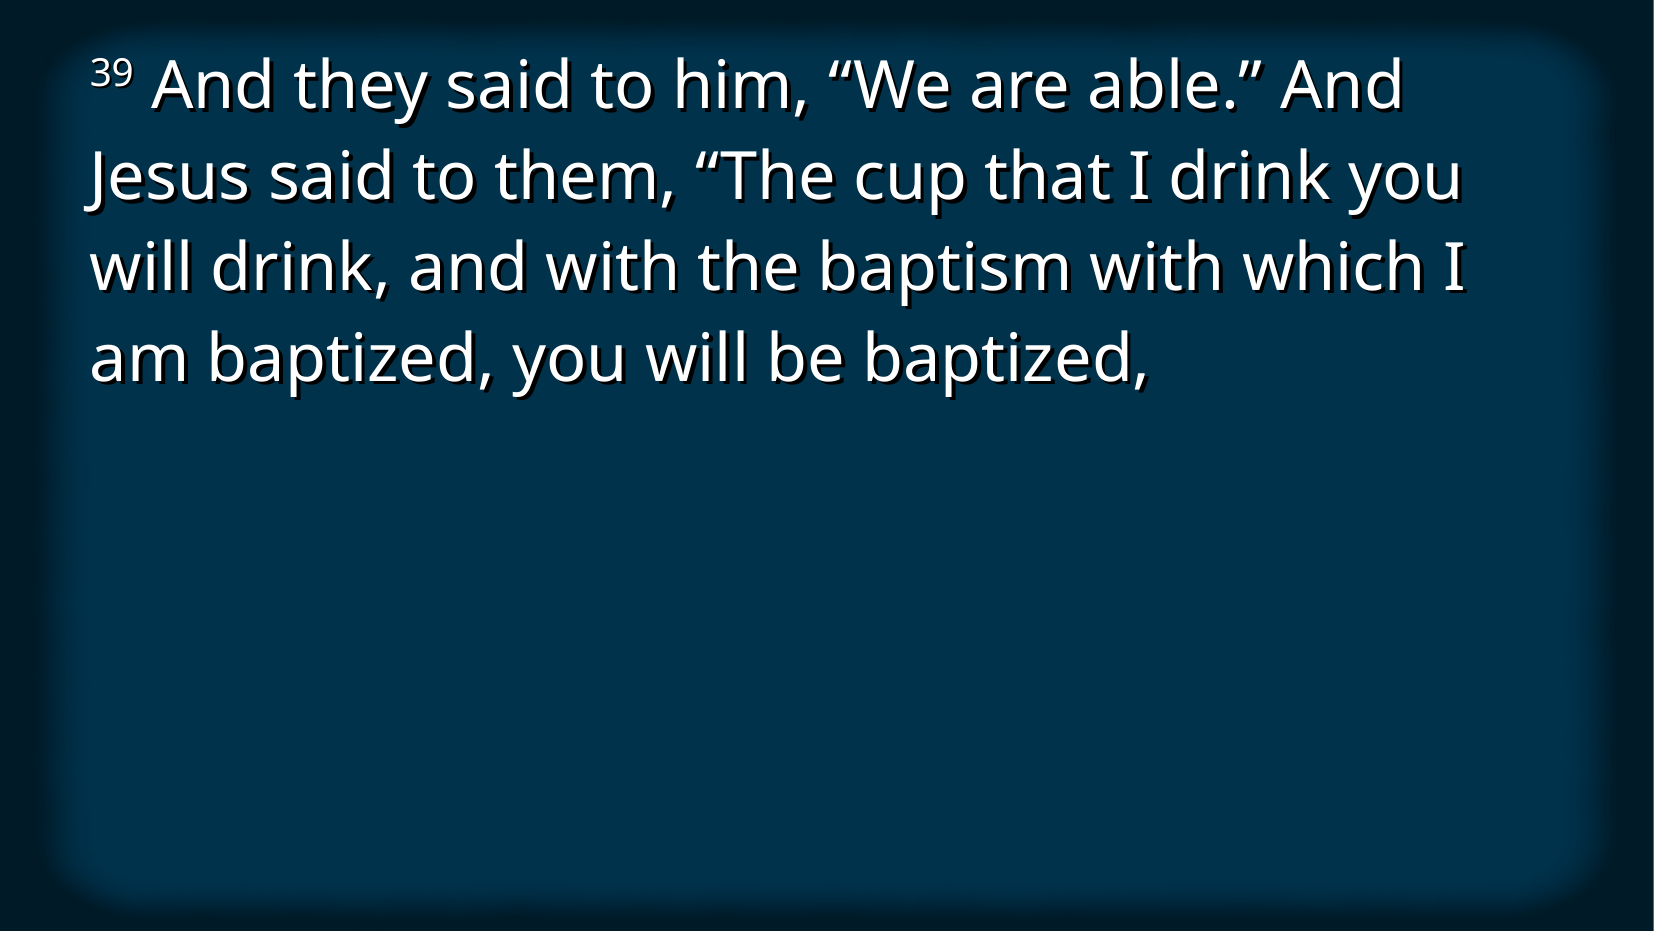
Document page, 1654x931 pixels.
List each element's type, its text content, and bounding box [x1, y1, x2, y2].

picture [0, 0, 1654, 931]
text_box 39 And they said to him, “We are able.” And Jesus said to them, “The cup that I drink you will drink, and with the baptism with which I am baptized, you will be baptized, [75, 30, 1591, 400]
